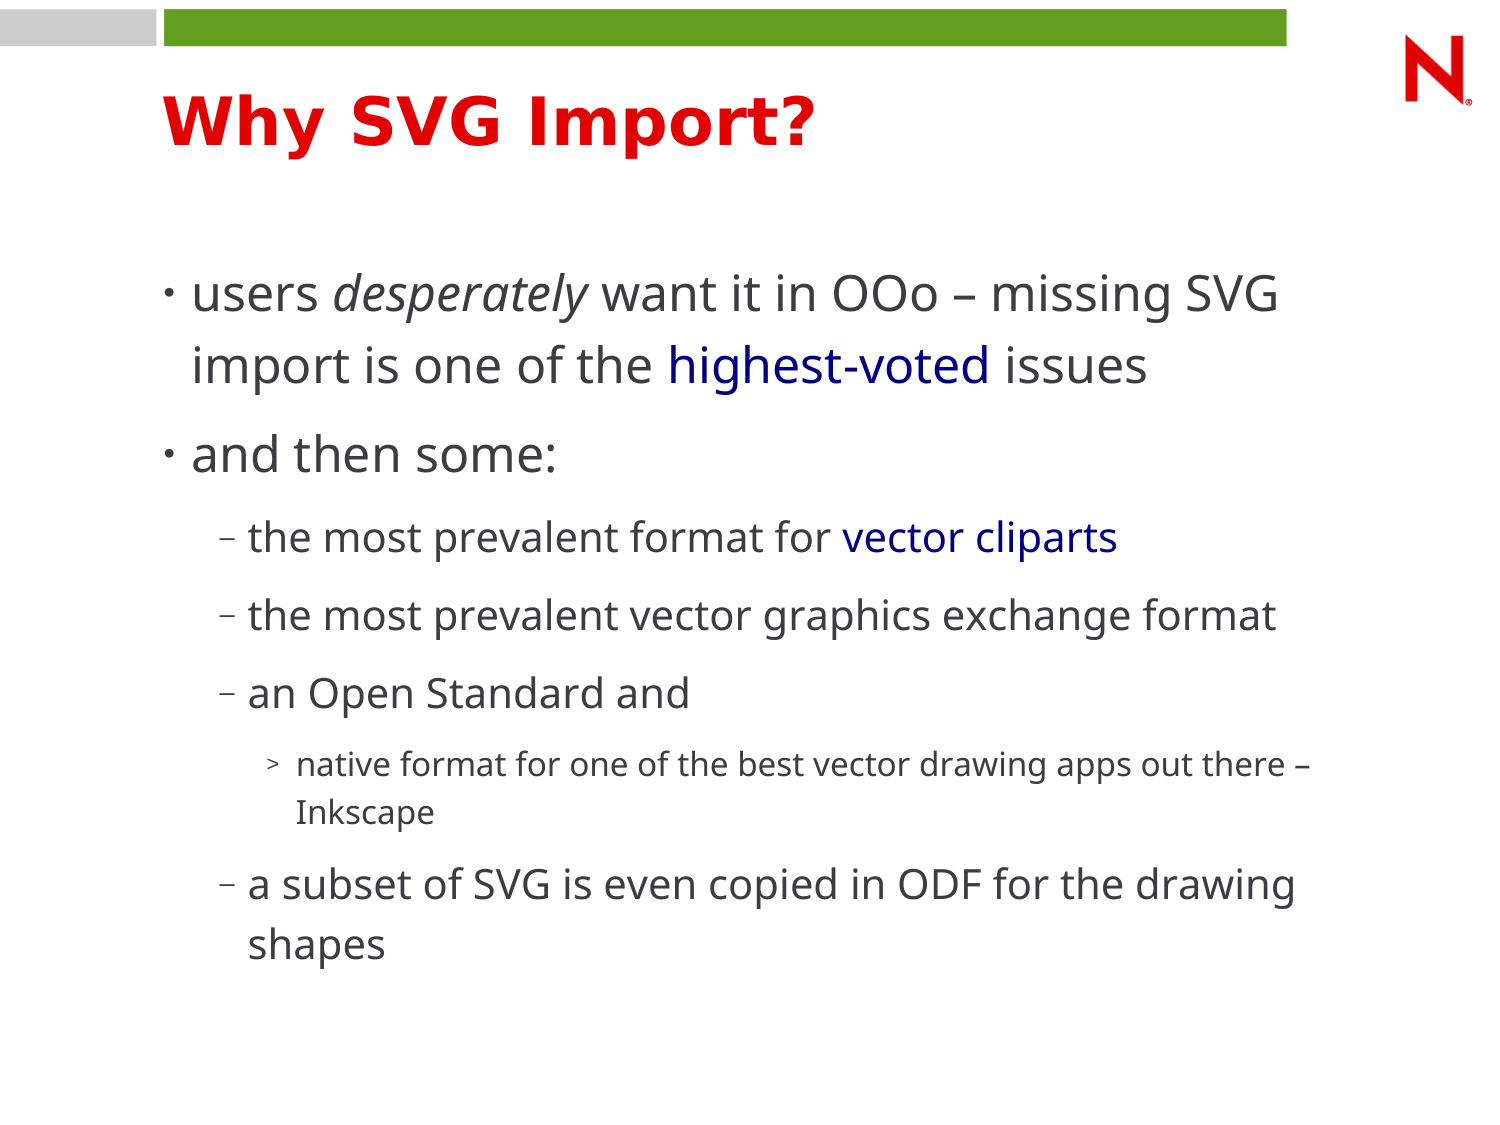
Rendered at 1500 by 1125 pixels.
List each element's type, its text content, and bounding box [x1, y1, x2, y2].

title Why SVG Import? [161, 41, 1383, 205]
list users desperately want it in OOo – missing SVG import is one of the highest-voted issues and then some: the most prevalent format for vector cliparts the most prevalent vector graphics exchange format an Open Standard and native format for one of the best vector drawing apps out there – Inkscape a subset of SVG is even copied in ODF for the drawing shapes [163, 254, 1404, 986]
picture [1403, 32, 1473, 107]
